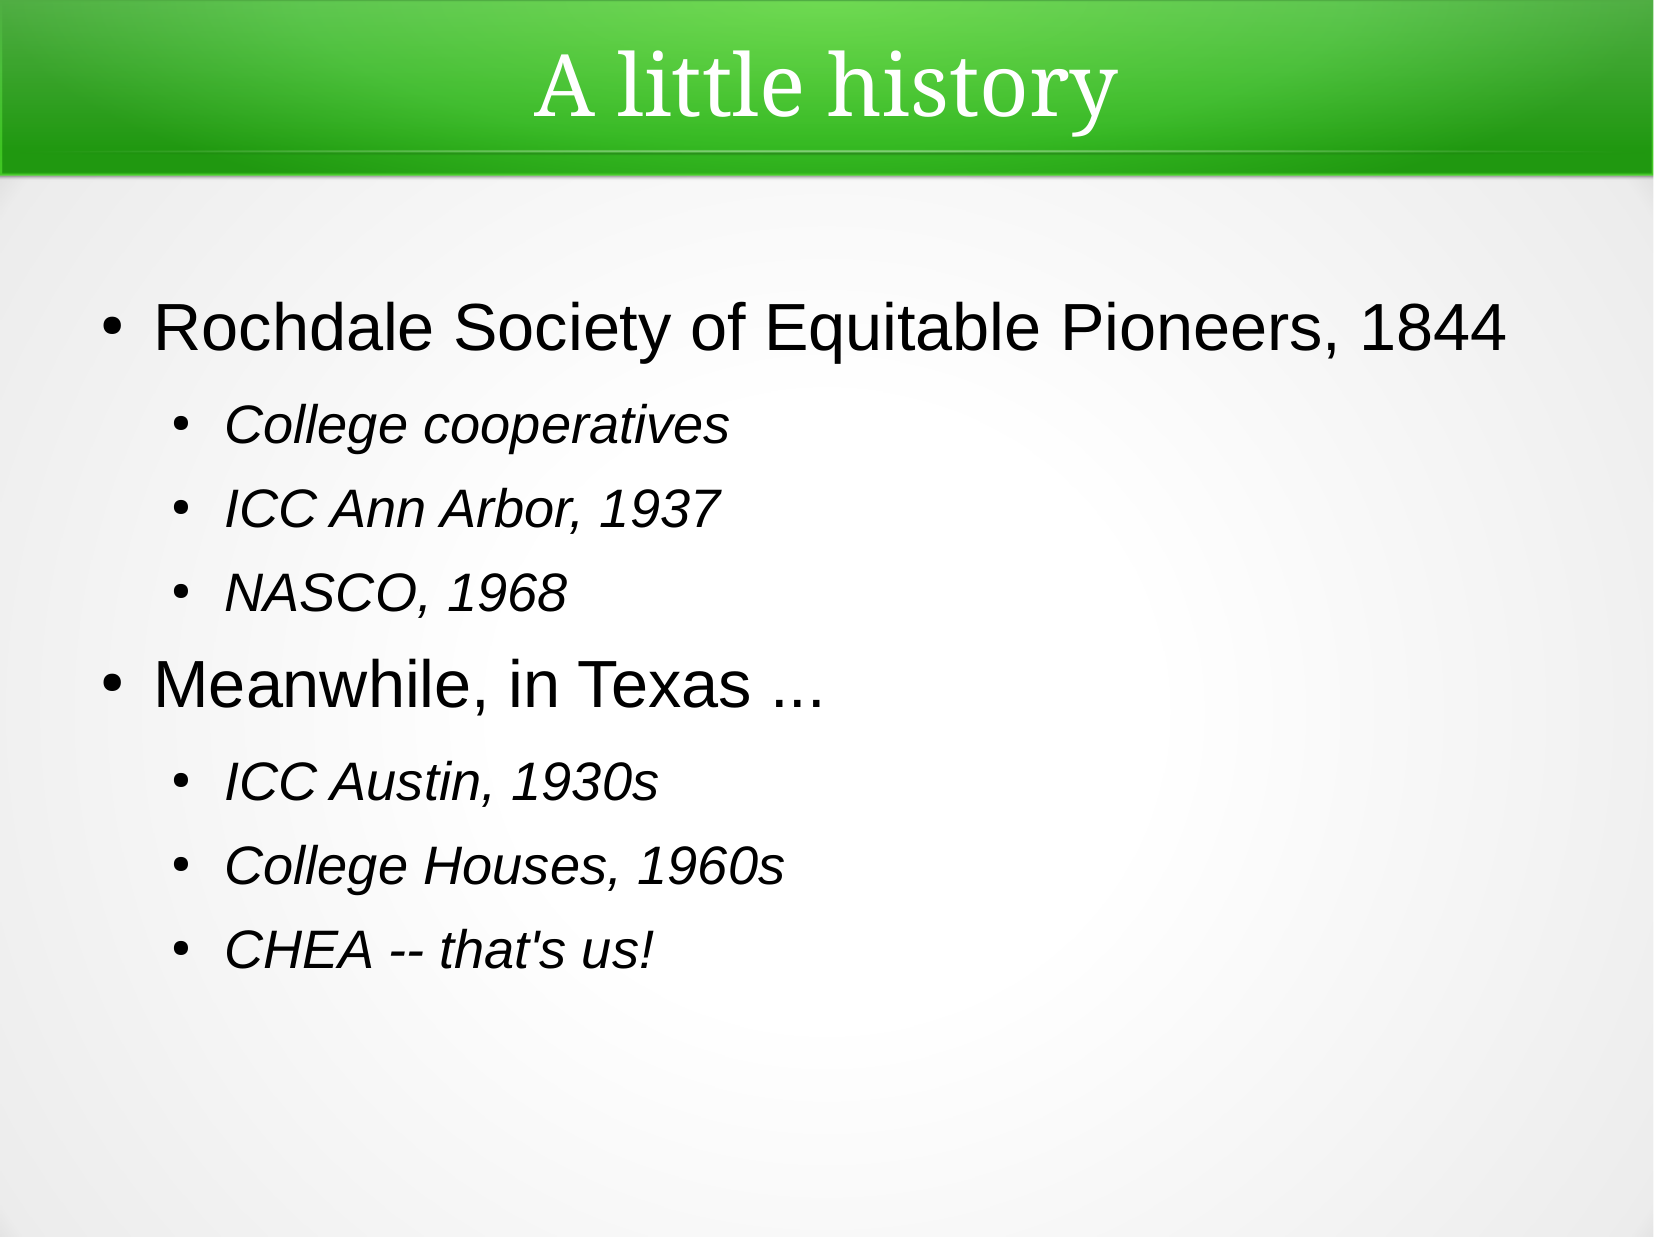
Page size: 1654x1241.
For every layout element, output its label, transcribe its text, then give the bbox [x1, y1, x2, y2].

picture [0, 0, 1654, 1237]
title A little history [82, 11, 1571, 154]
list Rochdale Society of Equitable Pioneers, 1844 College cooperatives ICC Ann Arbor, 1937 NASCO, 1968 Meanwhile, in Texas ... ICC Austin, 1930s College Houses, 1960s CHEA -- that's us! [82, 290, 1571, 1109]
